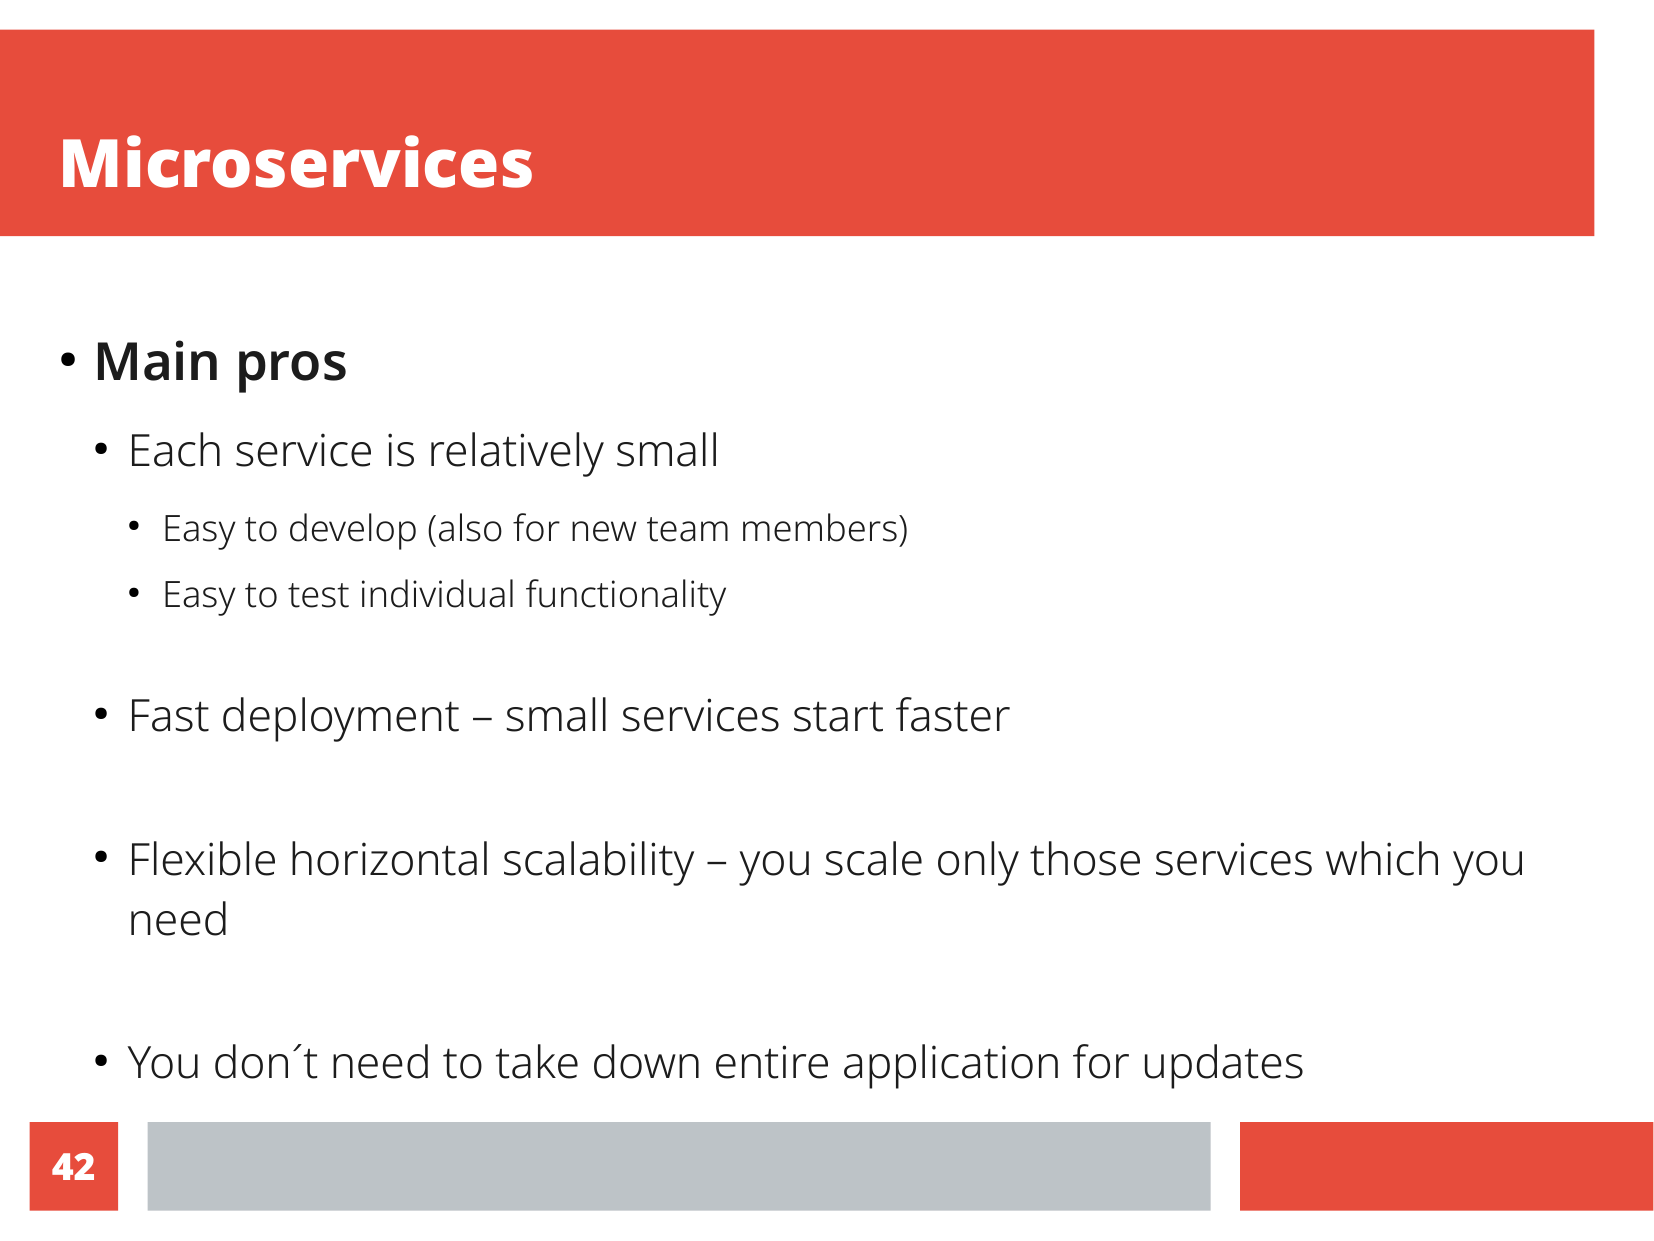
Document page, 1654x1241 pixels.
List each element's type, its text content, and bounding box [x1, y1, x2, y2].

list Main pros Each service is relatively small Easy to develop (also for new team members) Easy to test individual functionality Fast deployment – small services start faster Flexible horizontal scalability – you scale only those services which you need You don´t need to take down entire application for updates [59, 324, 1565, 1093]
title Microservices [59, 59, 1595, 207]
